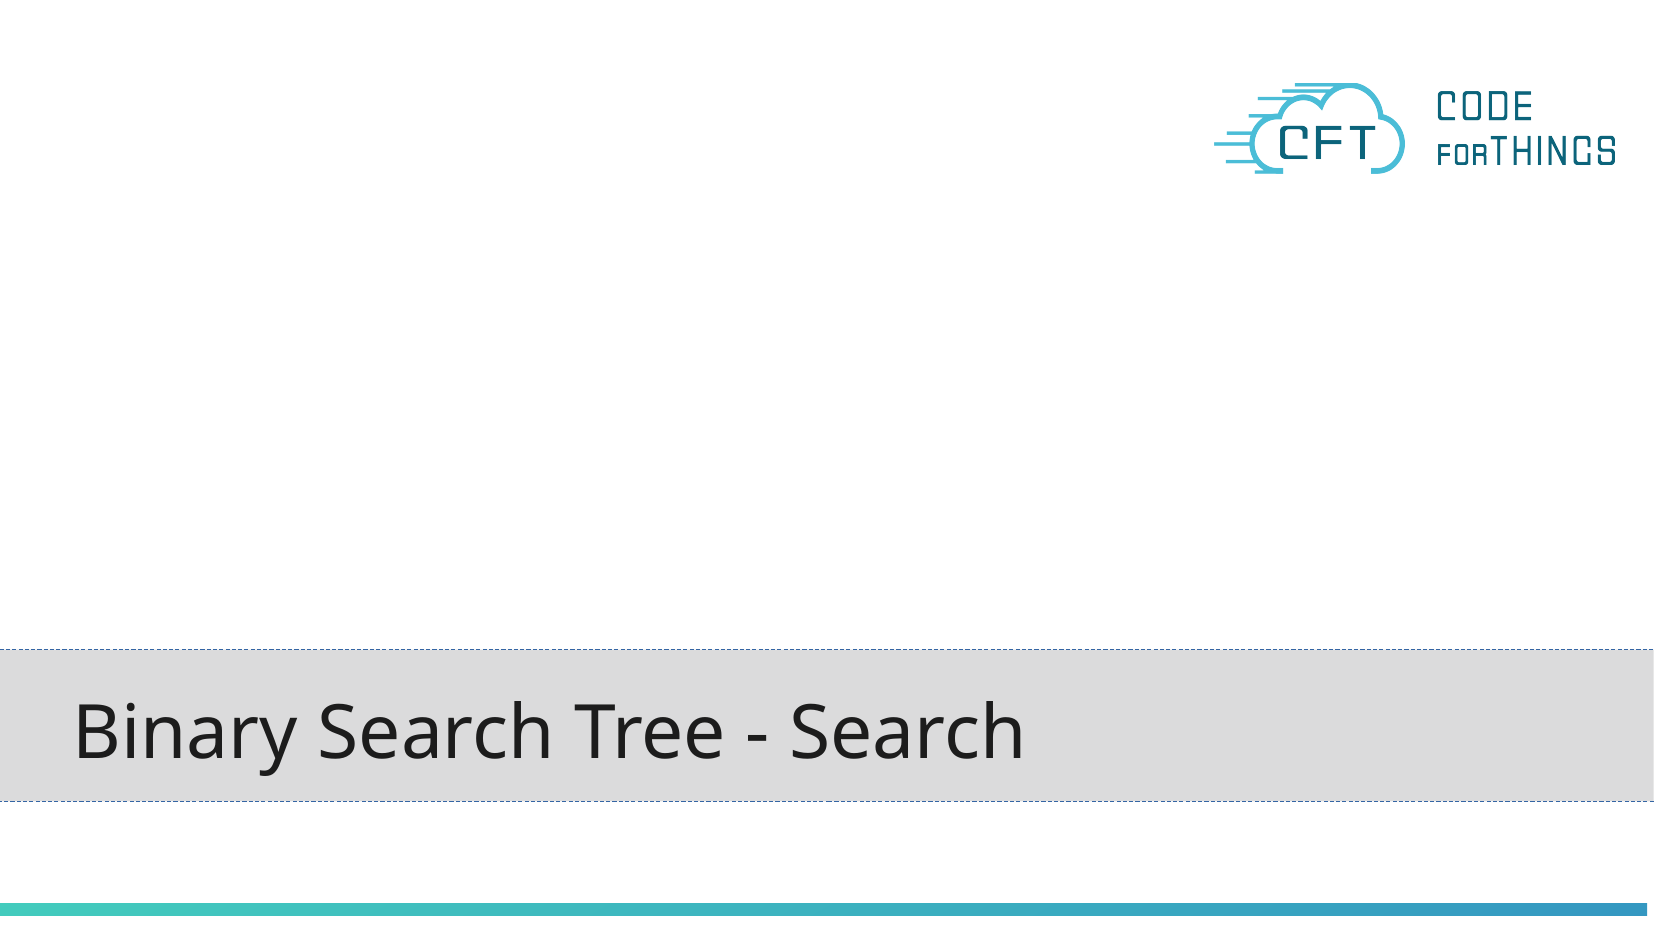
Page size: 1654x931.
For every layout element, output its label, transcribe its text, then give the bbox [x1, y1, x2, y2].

picture [1214, 83, 1615, 174]
title Binary Search Tree - Search [53, 651, 1542, 807]
